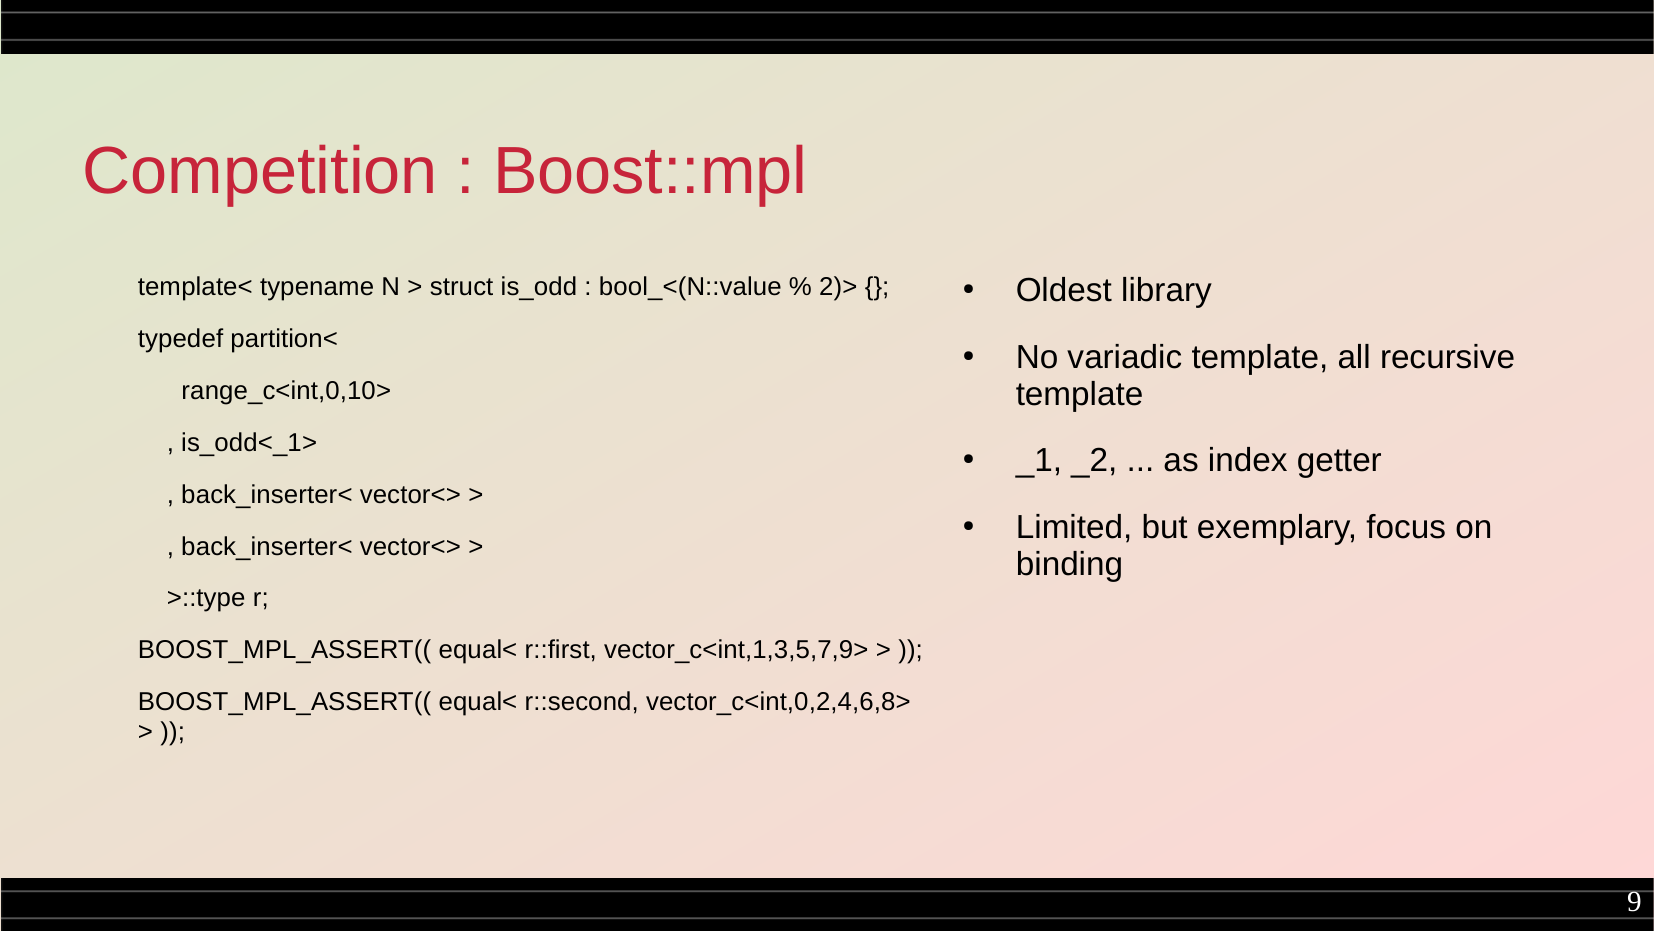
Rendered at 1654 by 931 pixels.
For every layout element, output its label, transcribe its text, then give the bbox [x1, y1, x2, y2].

picture [1, 0, 1654, 54]
picture [1, 878, 1654, 931]
title Competition : Boost::mpl [82, 92, 1571, 249]
list Oldest library No variadic template, all recursive template _1, _2, ... as index getter Limited, but exemplary, focus on binding [945, 271, 1572, 758]
list template< typename N > struct is_odd : bool_<(N::value % 2)> {}; typedef partition< range_c<int,0,10> , is_odd<_1> , back_inserter< vector<> > , back_inserter< vector<> > >::type r; BOOST_MPL_ASSERT(( equal< r::first, vector_c<int,1,3,5,7,9> > )); BOOST_MPL_ASSERT(( equal< r::second, vector_c<int,0,2,4,6,8> > )); [82, 271, 945, 758]
